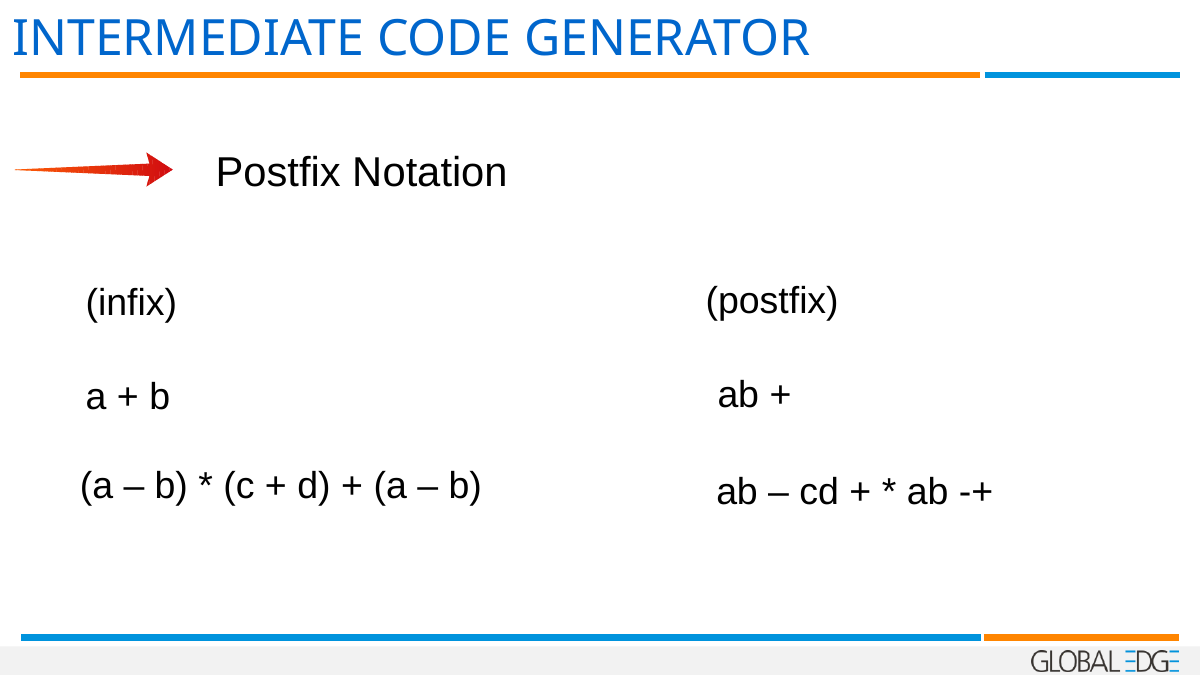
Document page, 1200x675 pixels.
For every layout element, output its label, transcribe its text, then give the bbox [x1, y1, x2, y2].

text_box ab – cd + * ab -+ [690, 462, 1117, 520]
text_box ab + [702, 366, 904, 435]
title INTERMEDIATE CODE GENERATOR [12, 6, 1088, 66]
text_box a + b [70, 368, 284, 426]
picture [11, 150, 176, 189]
picture [1031, 650, 1179, 672]
text_box (a – b) * (c + d) + (a – b) [64, 456, 502, 514]
text_box (postfix) [690, 271, 869, 329]
text_box (infix) [70, 273, 355, 331]
text_box Postfix Notation [200, 141, 709, 204]
